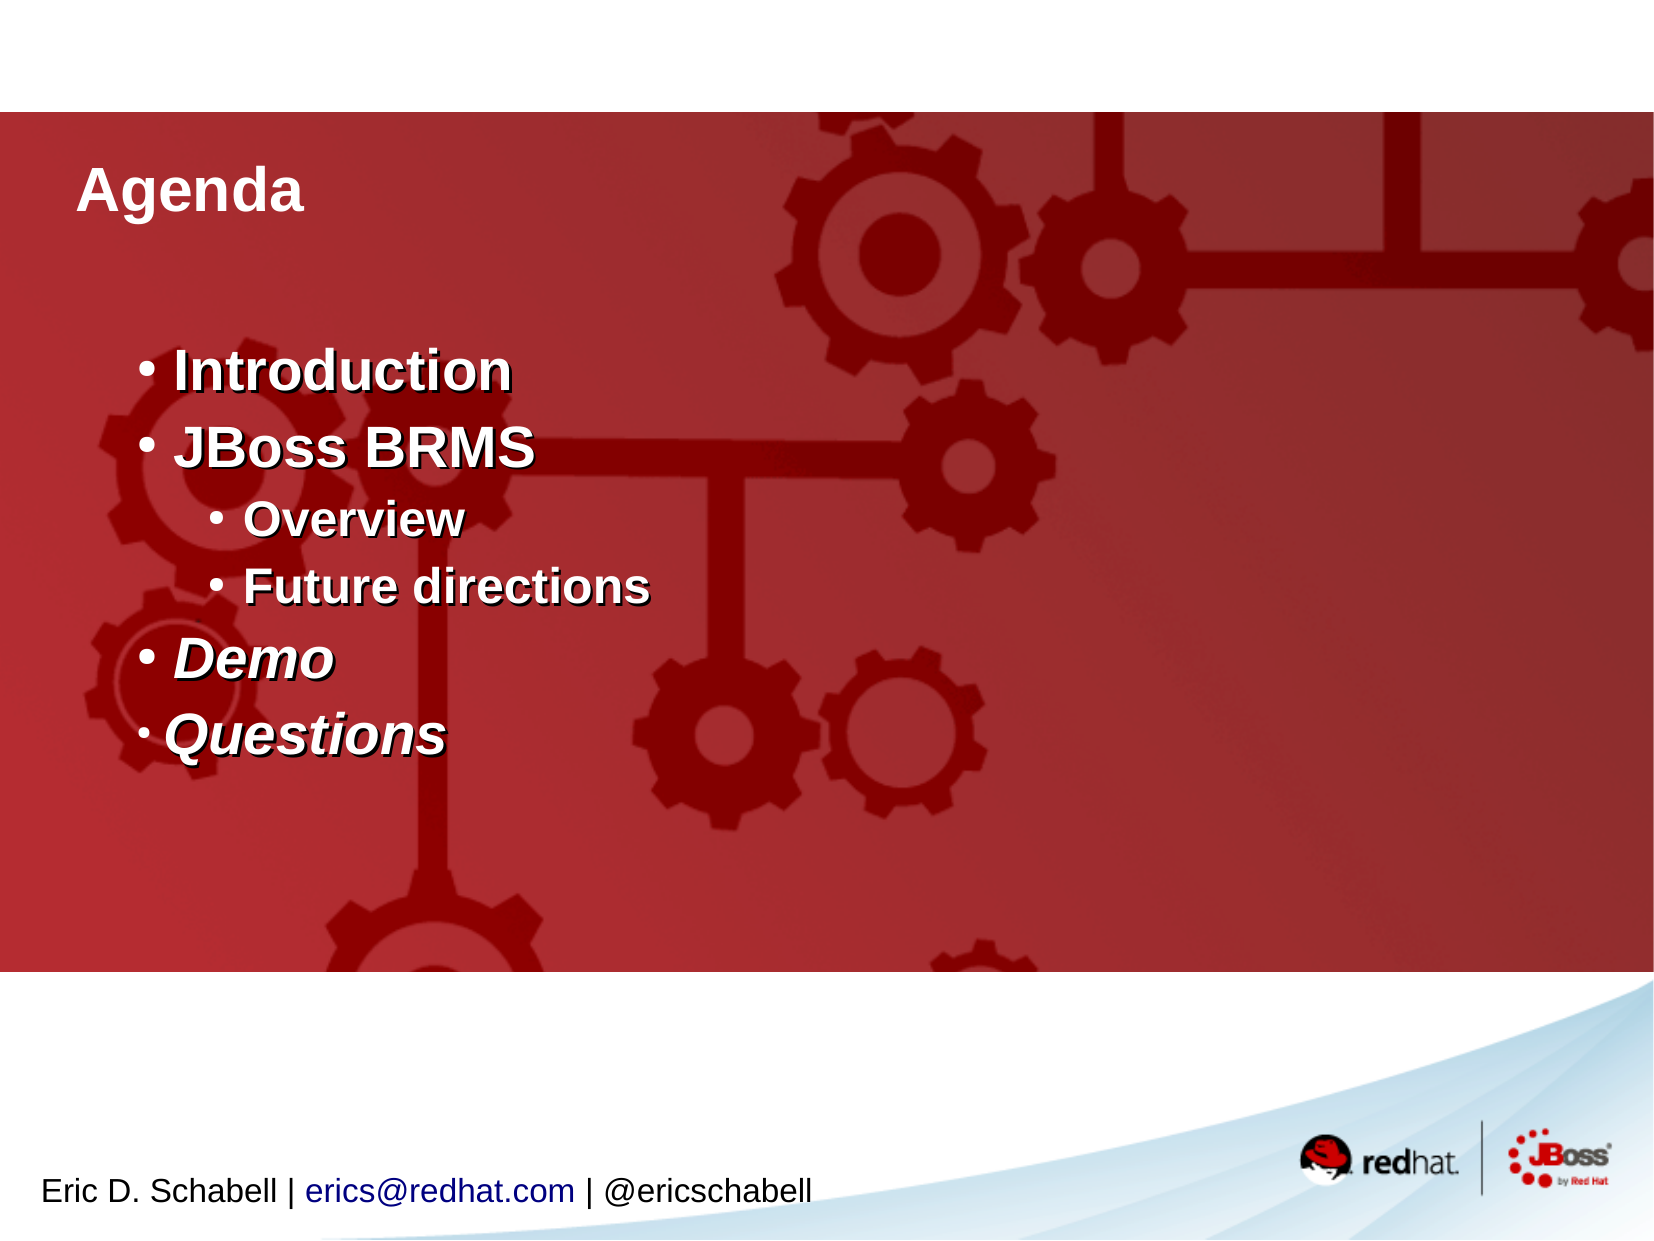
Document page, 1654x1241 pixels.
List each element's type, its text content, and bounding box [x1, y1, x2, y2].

picture [0, 0, 1654, 1240]
text_box Introduction JBoss BRMS Overview Future directions Demo Questions [121, 335, 1540, 1088]
title Agenda [75, 150, 1421, 234]
